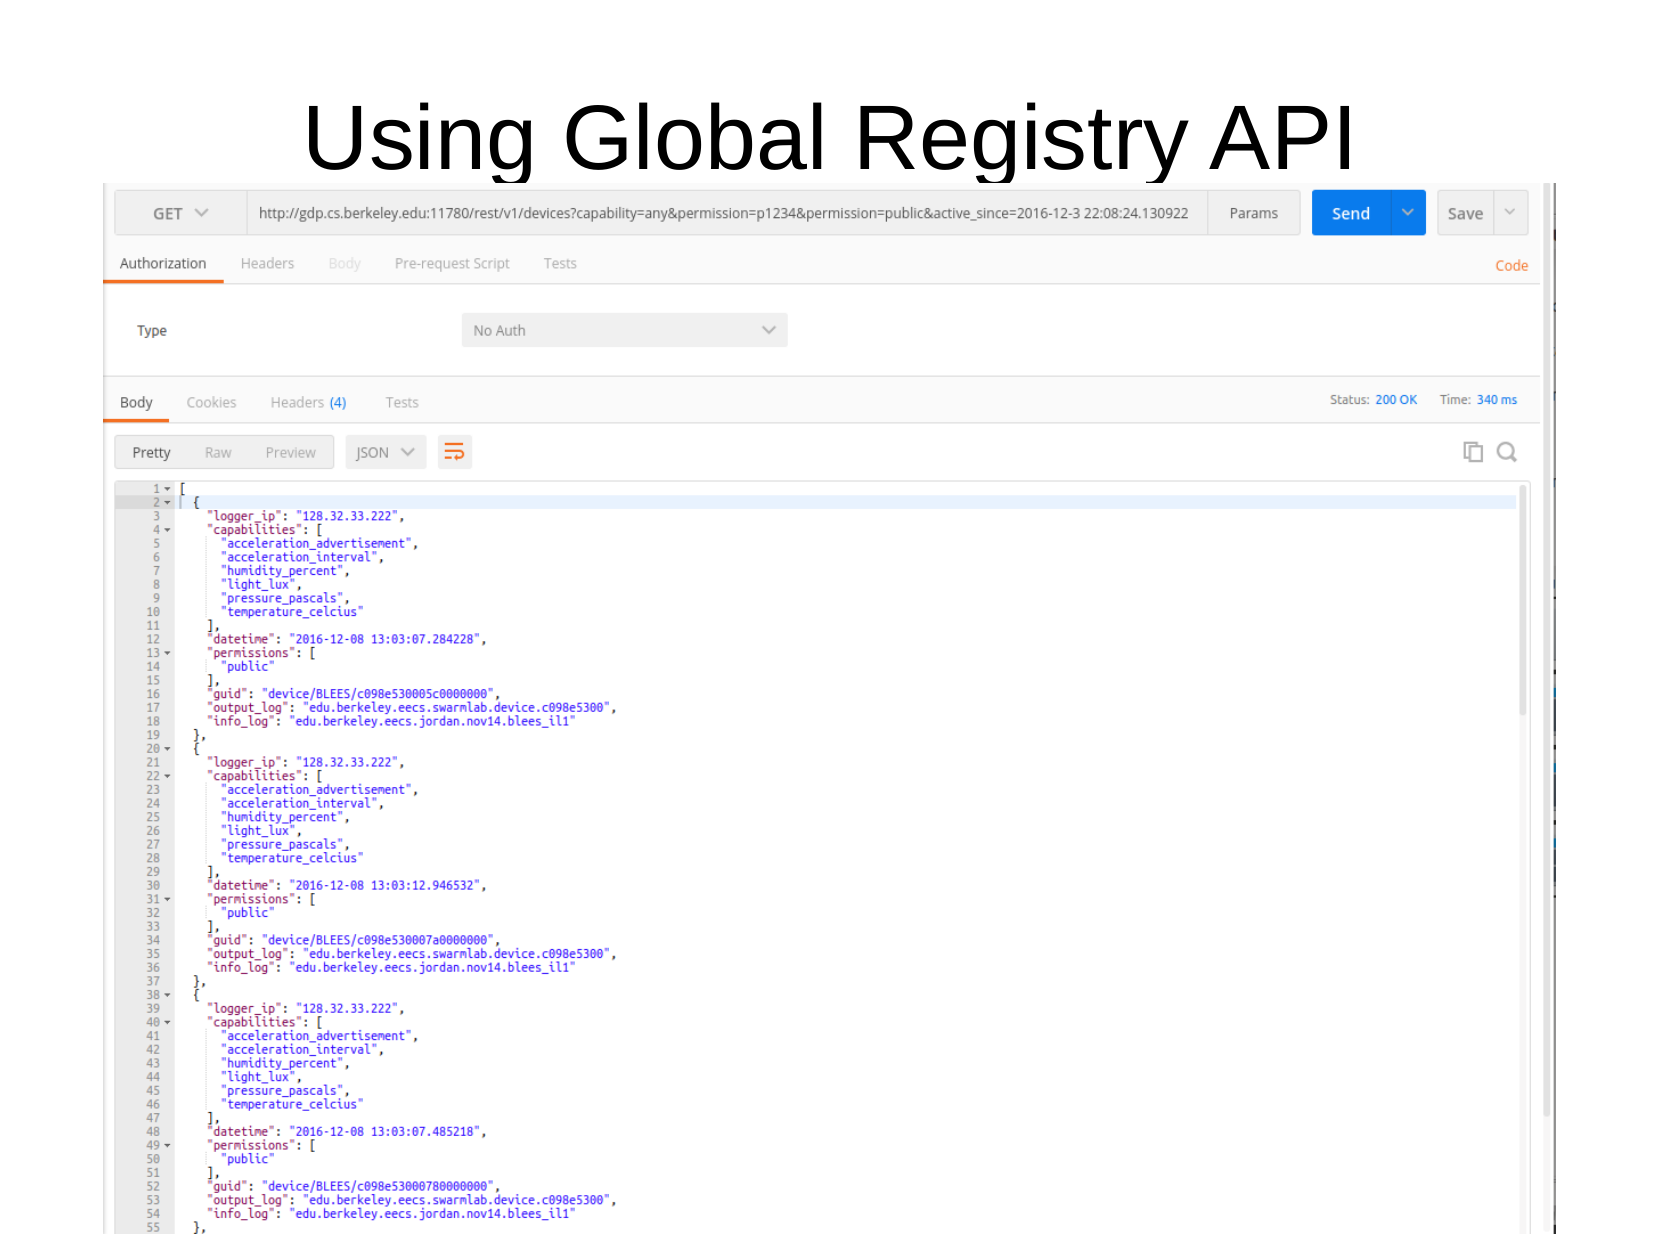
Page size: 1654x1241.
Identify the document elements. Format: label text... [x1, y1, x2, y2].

picture [103, 183, 1556, 1234]
title Using Global Registry API [86, 34, 1576, 242]
